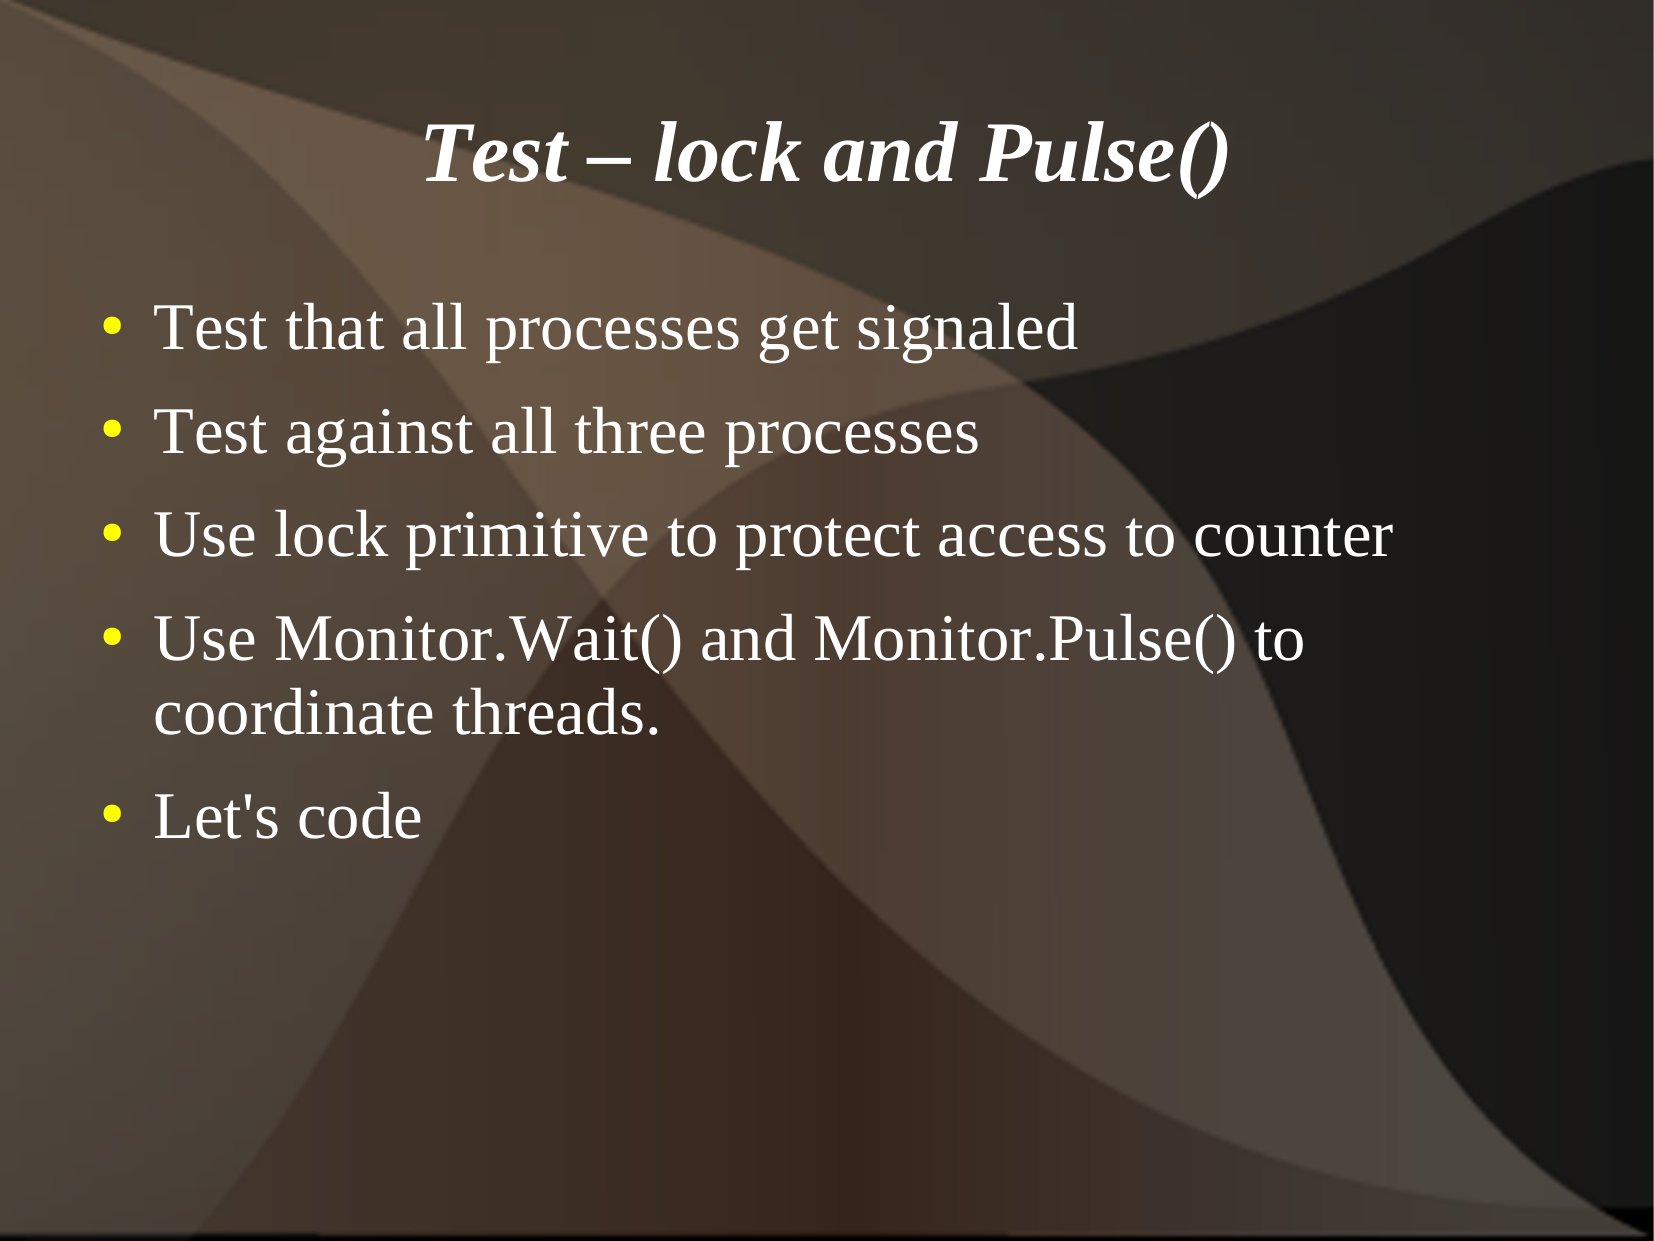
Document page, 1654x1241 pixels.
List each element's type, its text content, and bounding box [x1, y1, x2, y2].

list Test that all processes get signaled Test against all three processes Use lock primitive to protect access to counter Use Monitor.Wait() and Monitor.Pulse() to coordinate threads. Let's code [82, 290, 1571, 1109]
picture [0, 0, 1654, 1241]
title Test – lock and Pulse() [82, 49, 1571, 257]
